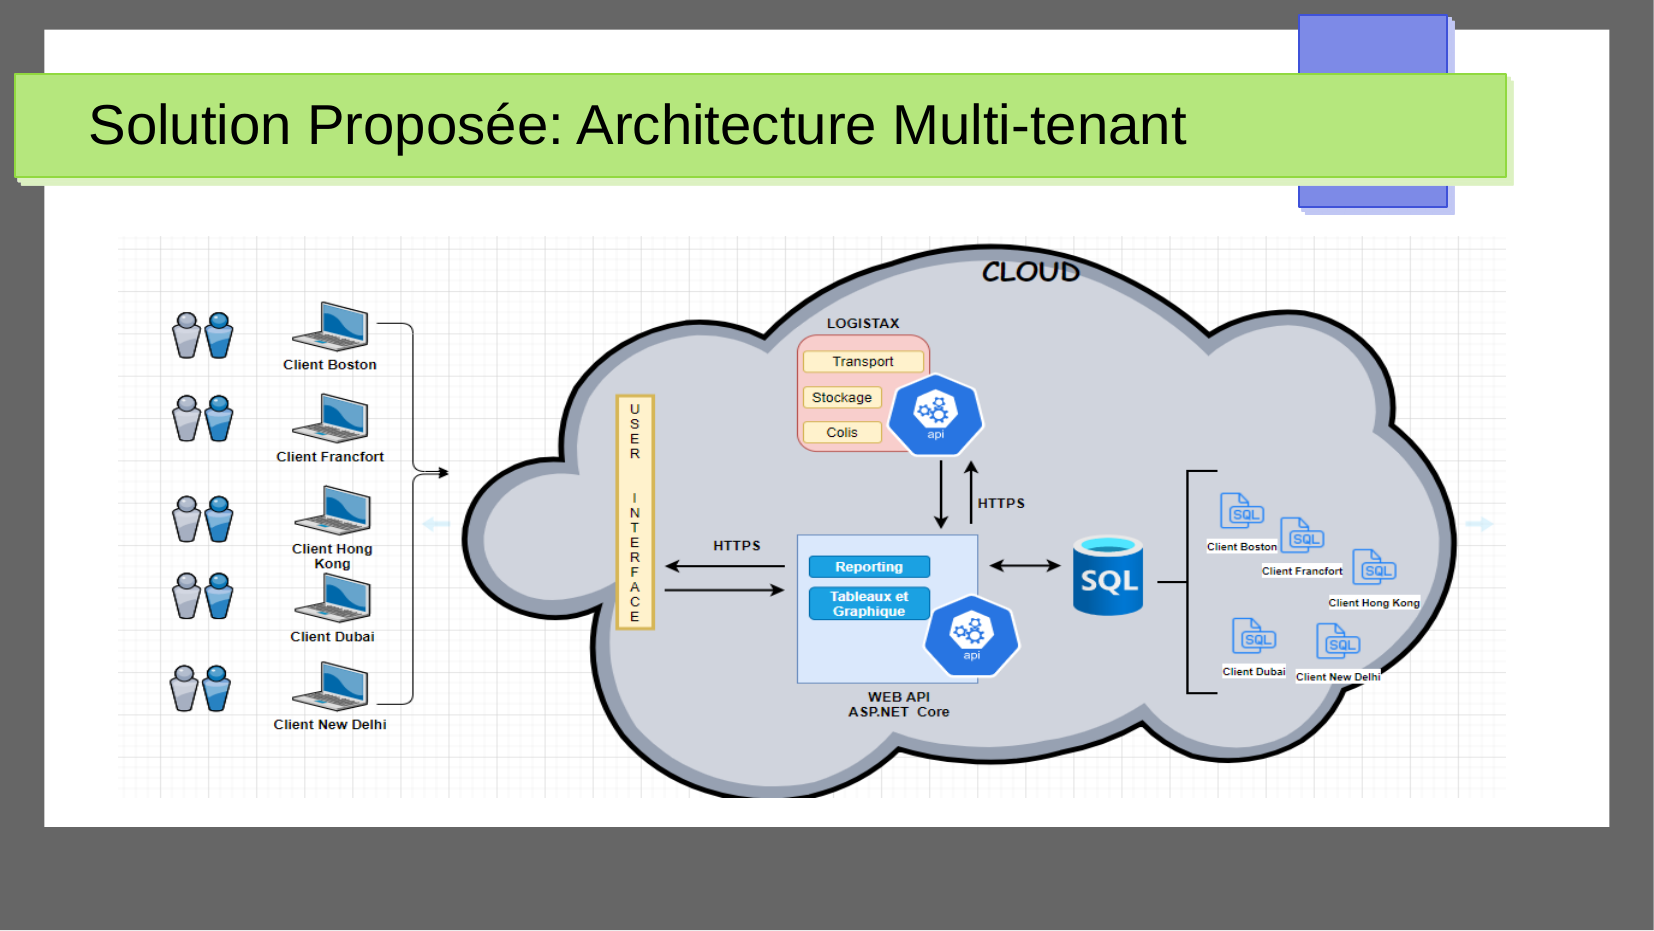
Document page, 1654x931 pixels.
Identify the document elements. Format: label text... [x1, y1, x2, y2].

title Solution Proposée: Architecture Multi-tenant [88, 73, 1506, 178]
picture [118, 236, 1506, 798]
